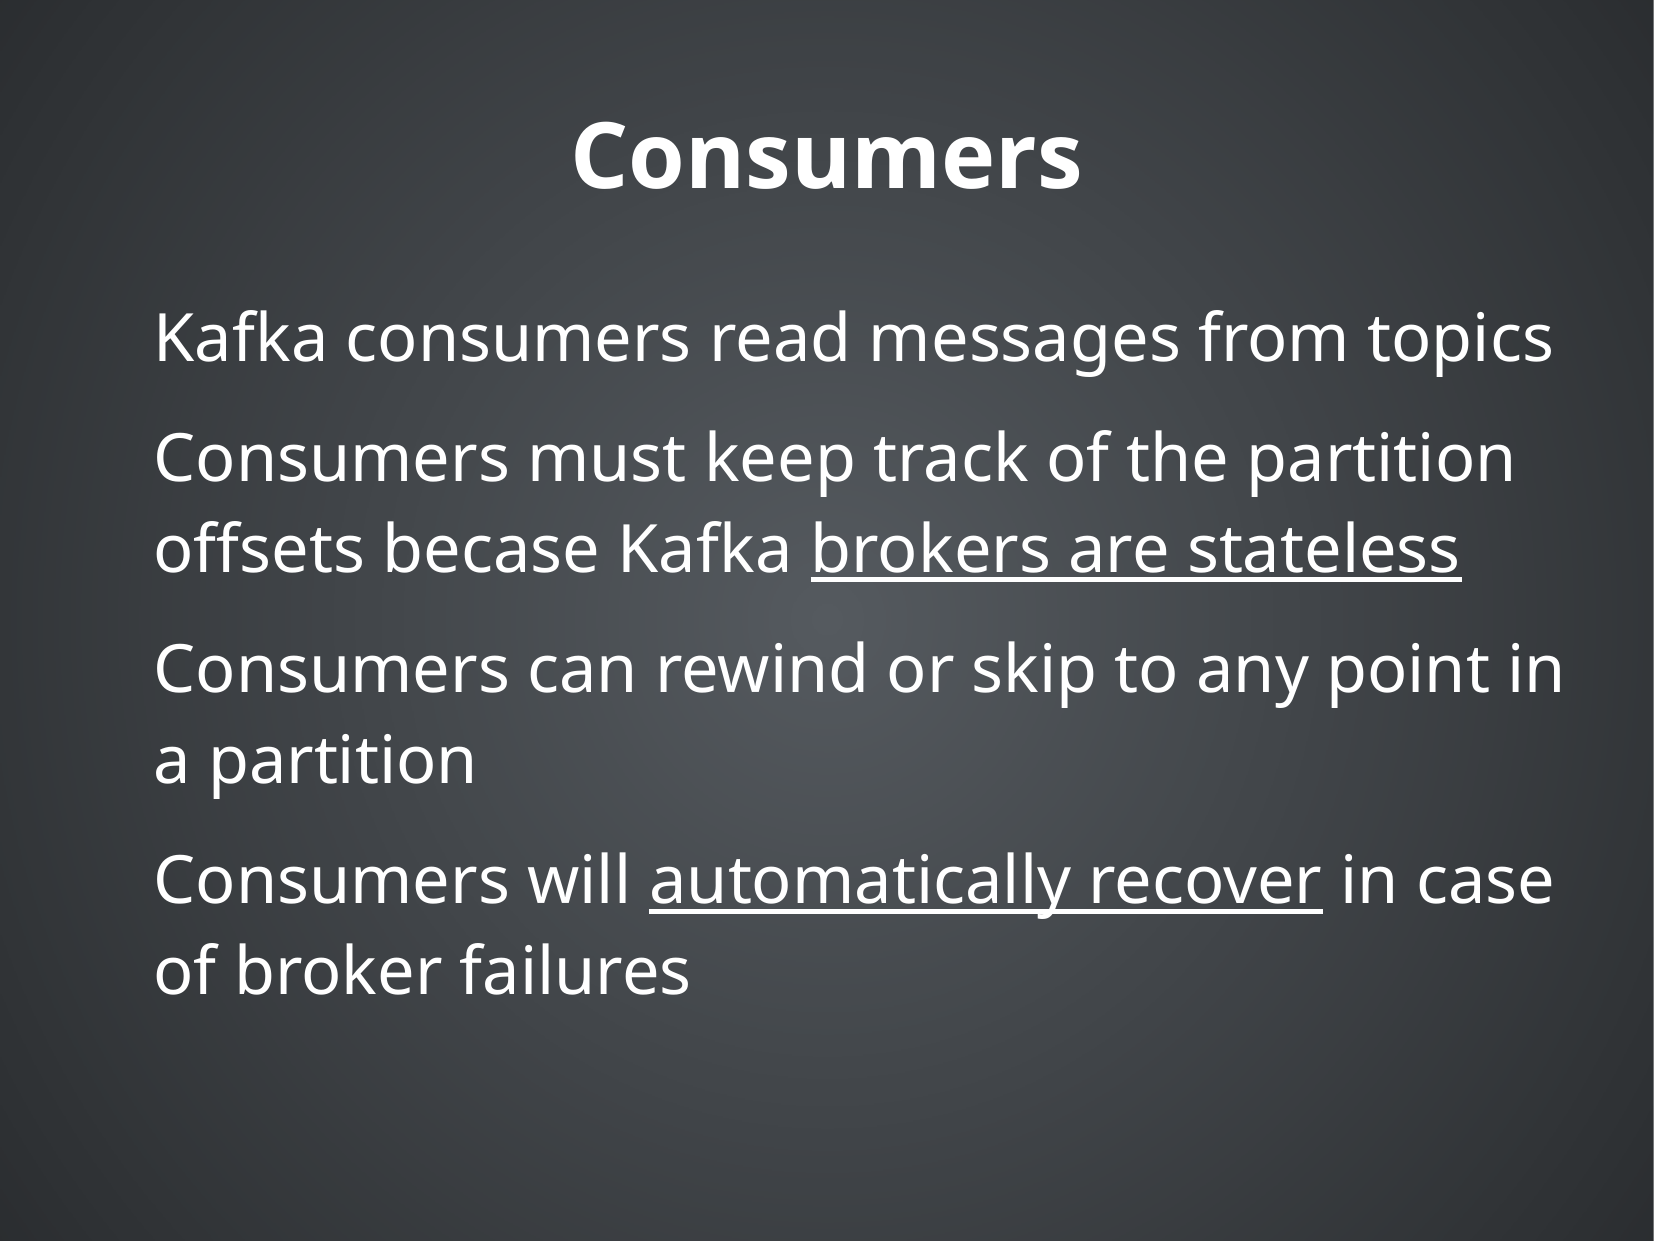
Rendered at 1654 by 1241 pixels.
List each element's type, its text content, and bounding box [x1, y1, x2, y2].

list Kafka consumers read messages from topics Consumers must keep track of the partition offsets becase Kafka brokers are stateless Consumers can rewind or skip to any point in a partition Consumers will automatically recover in case of broker failures [82, 290, 1571, 1186]
picture [0, 0, 1654, 1241]
title Consumers [82, 49, 1571, 257]
